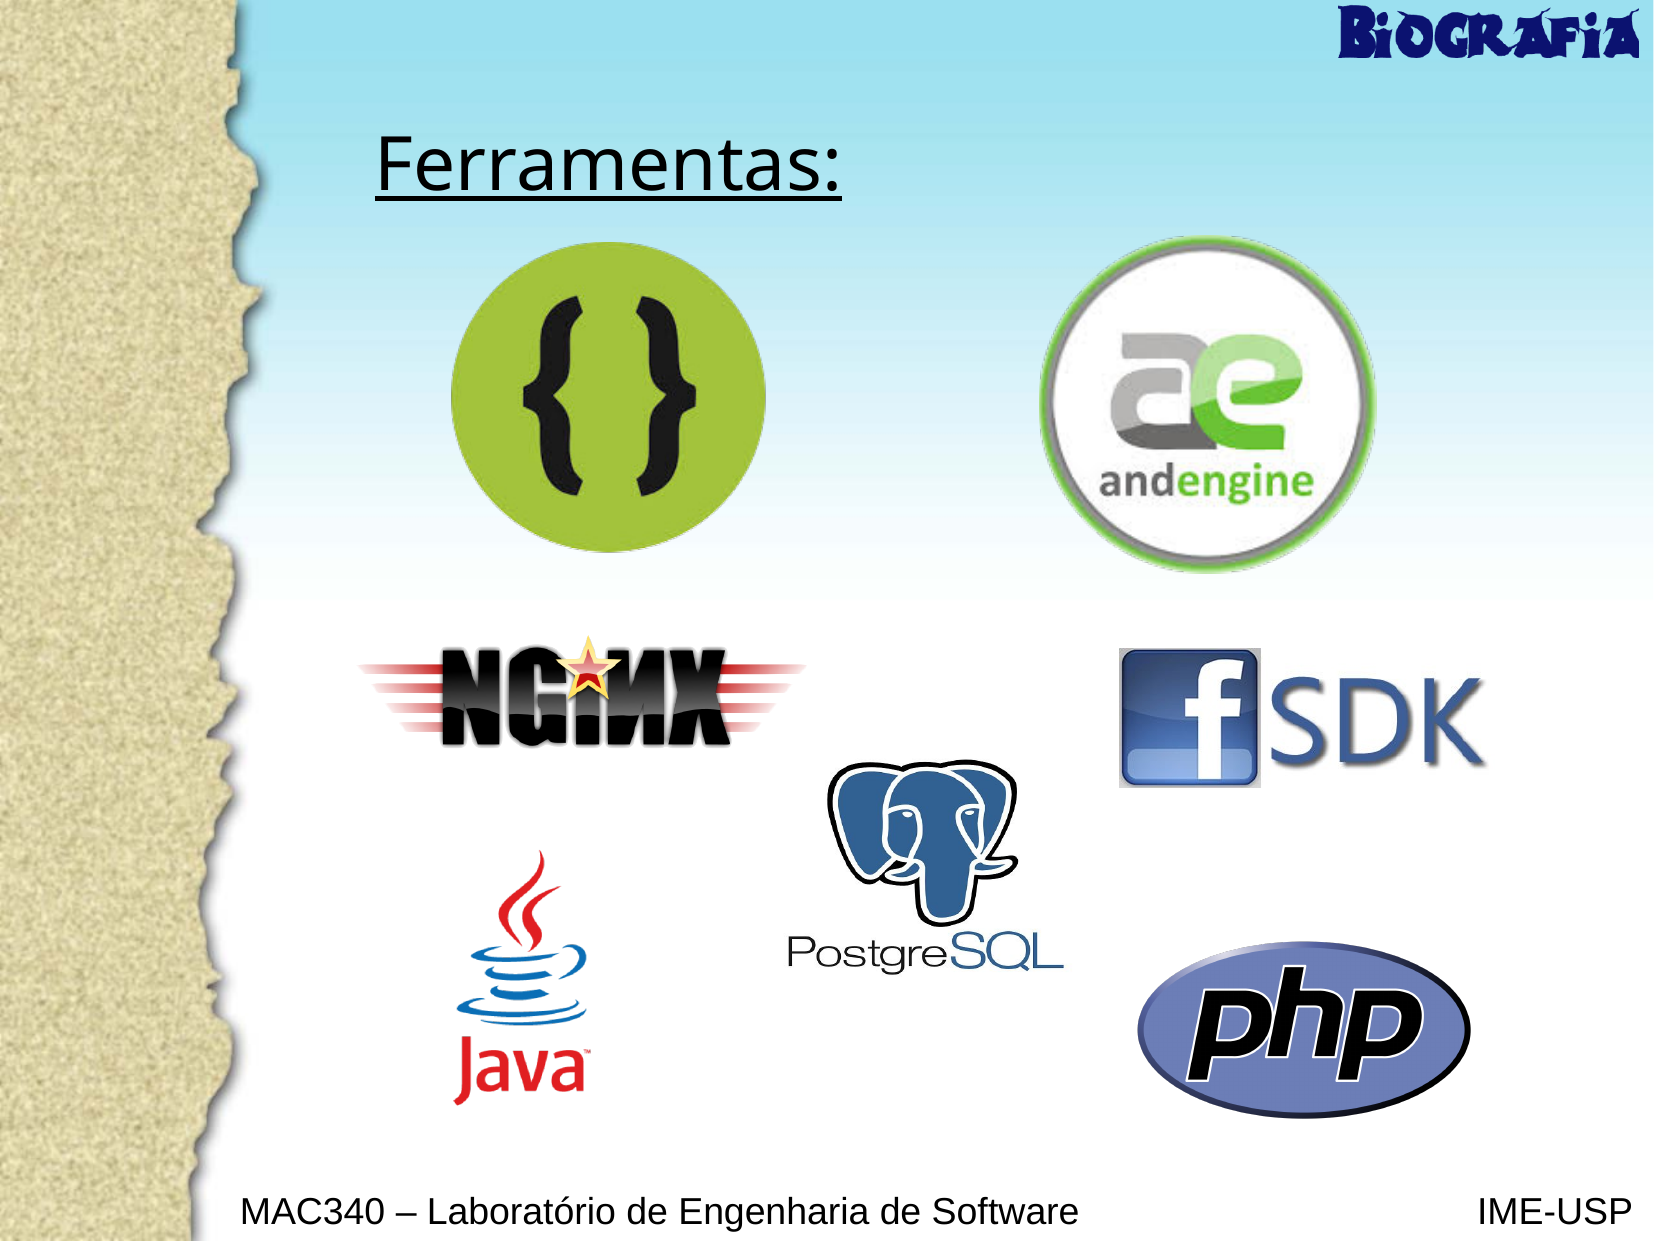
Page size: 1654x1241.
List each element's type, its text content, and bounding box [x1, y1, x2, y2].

text_box Ferramentas: [360, 102, 896, 209]
text_box MAC340 – Laboratório de Engenharia de Software IME-USP [0, 1183, 1654, 1241]
picture [0, 0, 1654, 1183]
